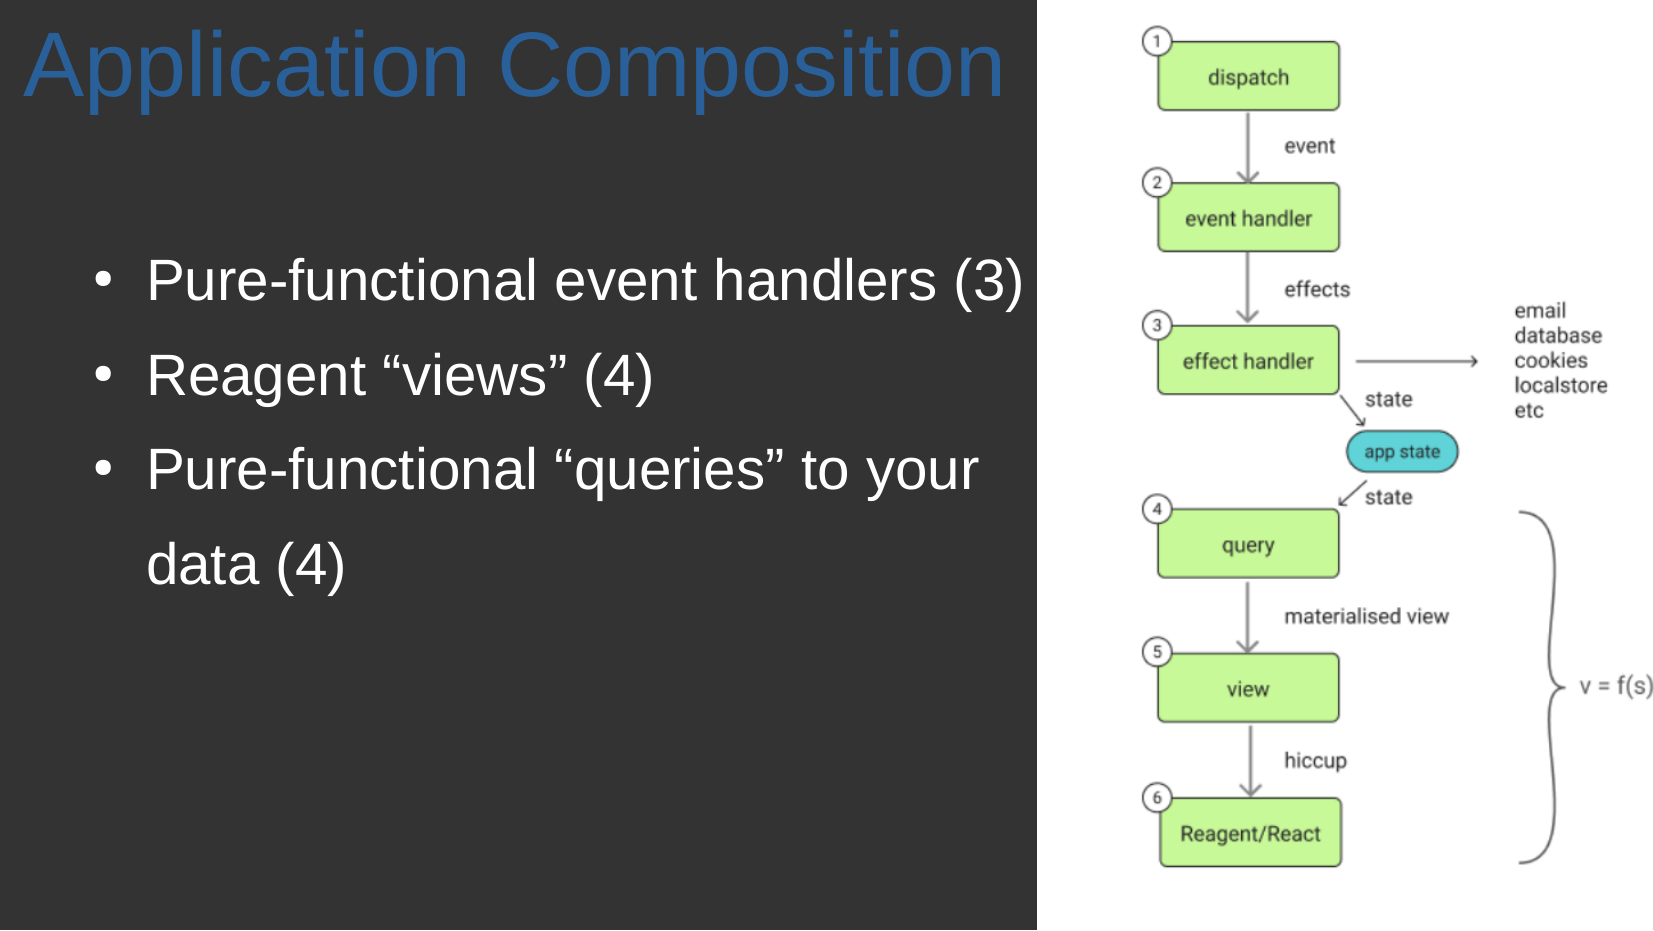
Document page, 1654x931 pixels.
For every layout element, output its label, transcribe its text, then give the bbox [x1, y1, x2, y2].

title Application Composition [23, 11, 1037, 119]
picture [1037, 0, 1654, 931]
list Pure-functional event handlers (3) Reagent “views” (4) Pure-functional “queries” to your data (4) [75, 153, 1037, 851]
